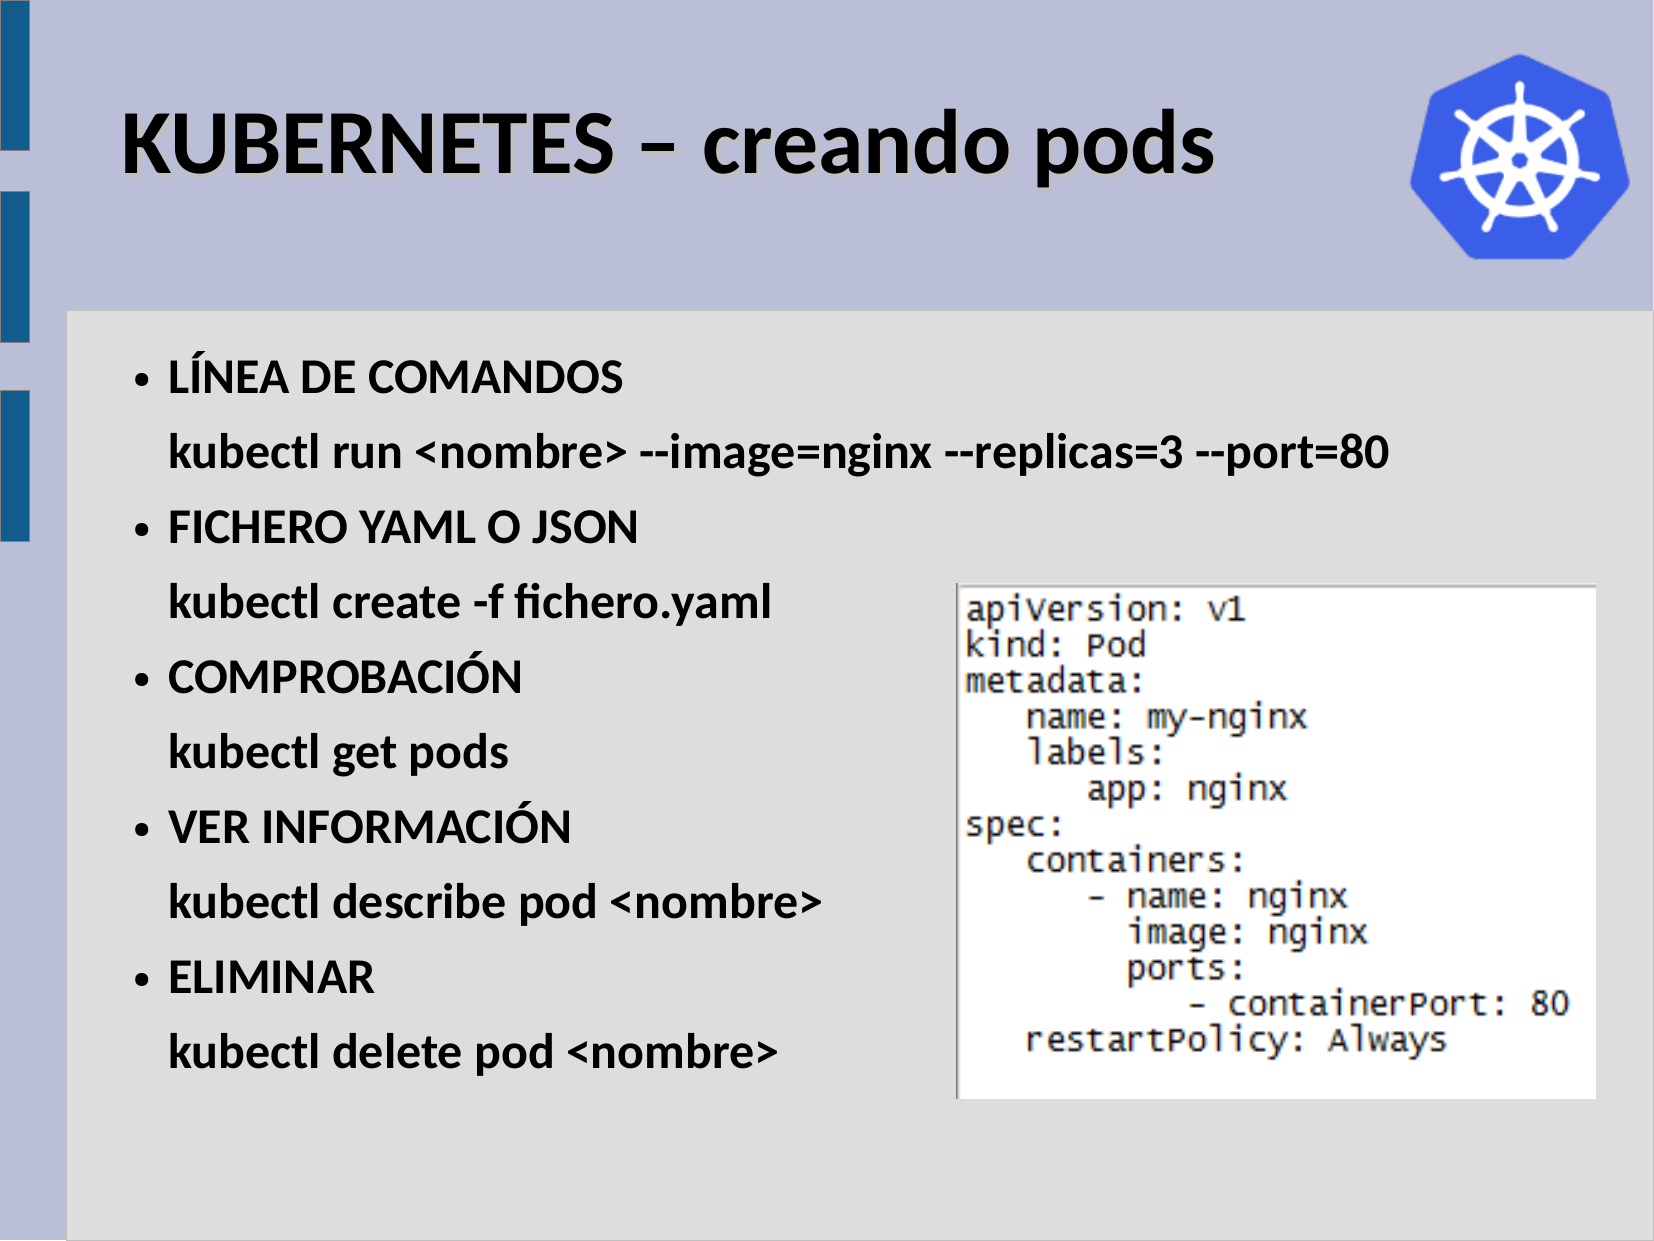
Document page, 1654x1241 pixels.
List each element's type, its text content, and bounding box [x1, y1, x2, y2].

picture [1382, 47, 1654, 267]
picture [956, 583, 1596, 1099]
text_box LÍNEA DE COMANDOS kubectl run <nombre> --image=nginx --replicas=3 --port=80 FICHERO YAML O JSON kubectl create -f fichero.yaml COMPROBACIÓN kubectl get pods VER INFORMACIÓN kubectl describe pod <nombre> ELIMINAR kubectl delete pod <nombre> [118, 323, 1583, 1241]
text_box KUBERNETES – creando pods [106, 97, 1624, 225]
